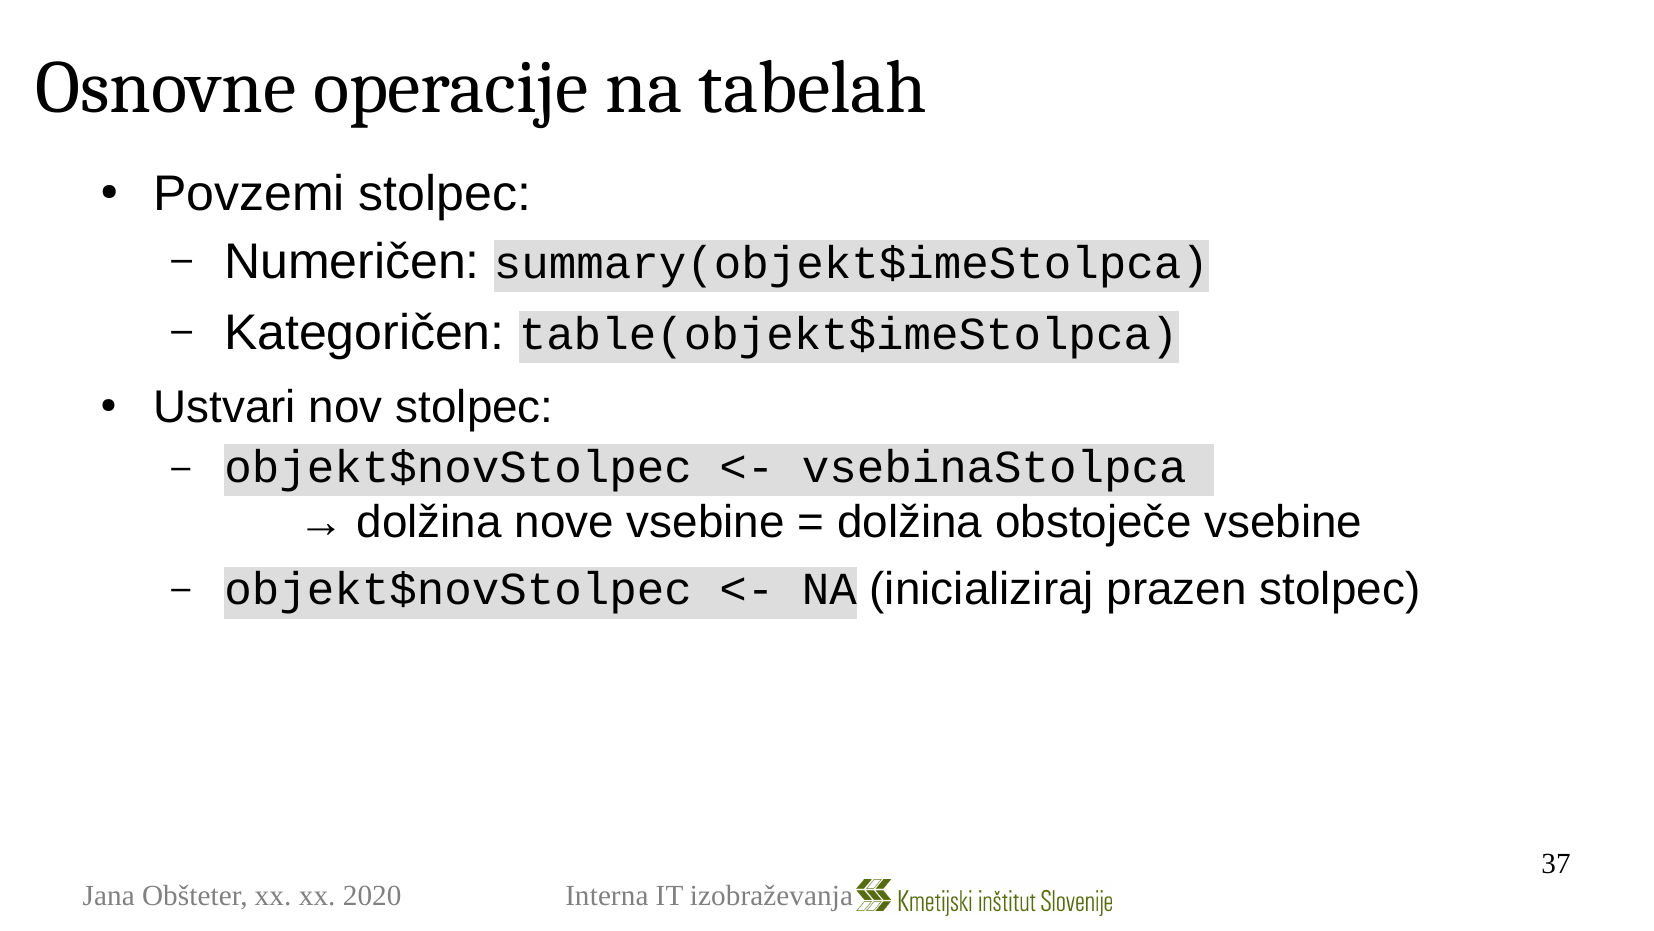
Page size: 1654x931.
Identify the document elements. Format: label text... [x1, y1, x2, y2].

picture [856, 879, 1112, 916]
title Osnovne operacije na tabelah [35, 21, 1524, 154]
list Povzemi stolpec: Numeričen: summary(objekt$imeStolpca) Kategoričen: table(objekt$imeStolpca) Ustvari nov stolpec: objekt$novStolpec <- vsebinaStolpca → dolžina nove vsebine = dolžina obstoječe vsebine objekt$novStolpec <- NA (inicializiraj prazen stolpec) [82, 165, 1642, 827]
